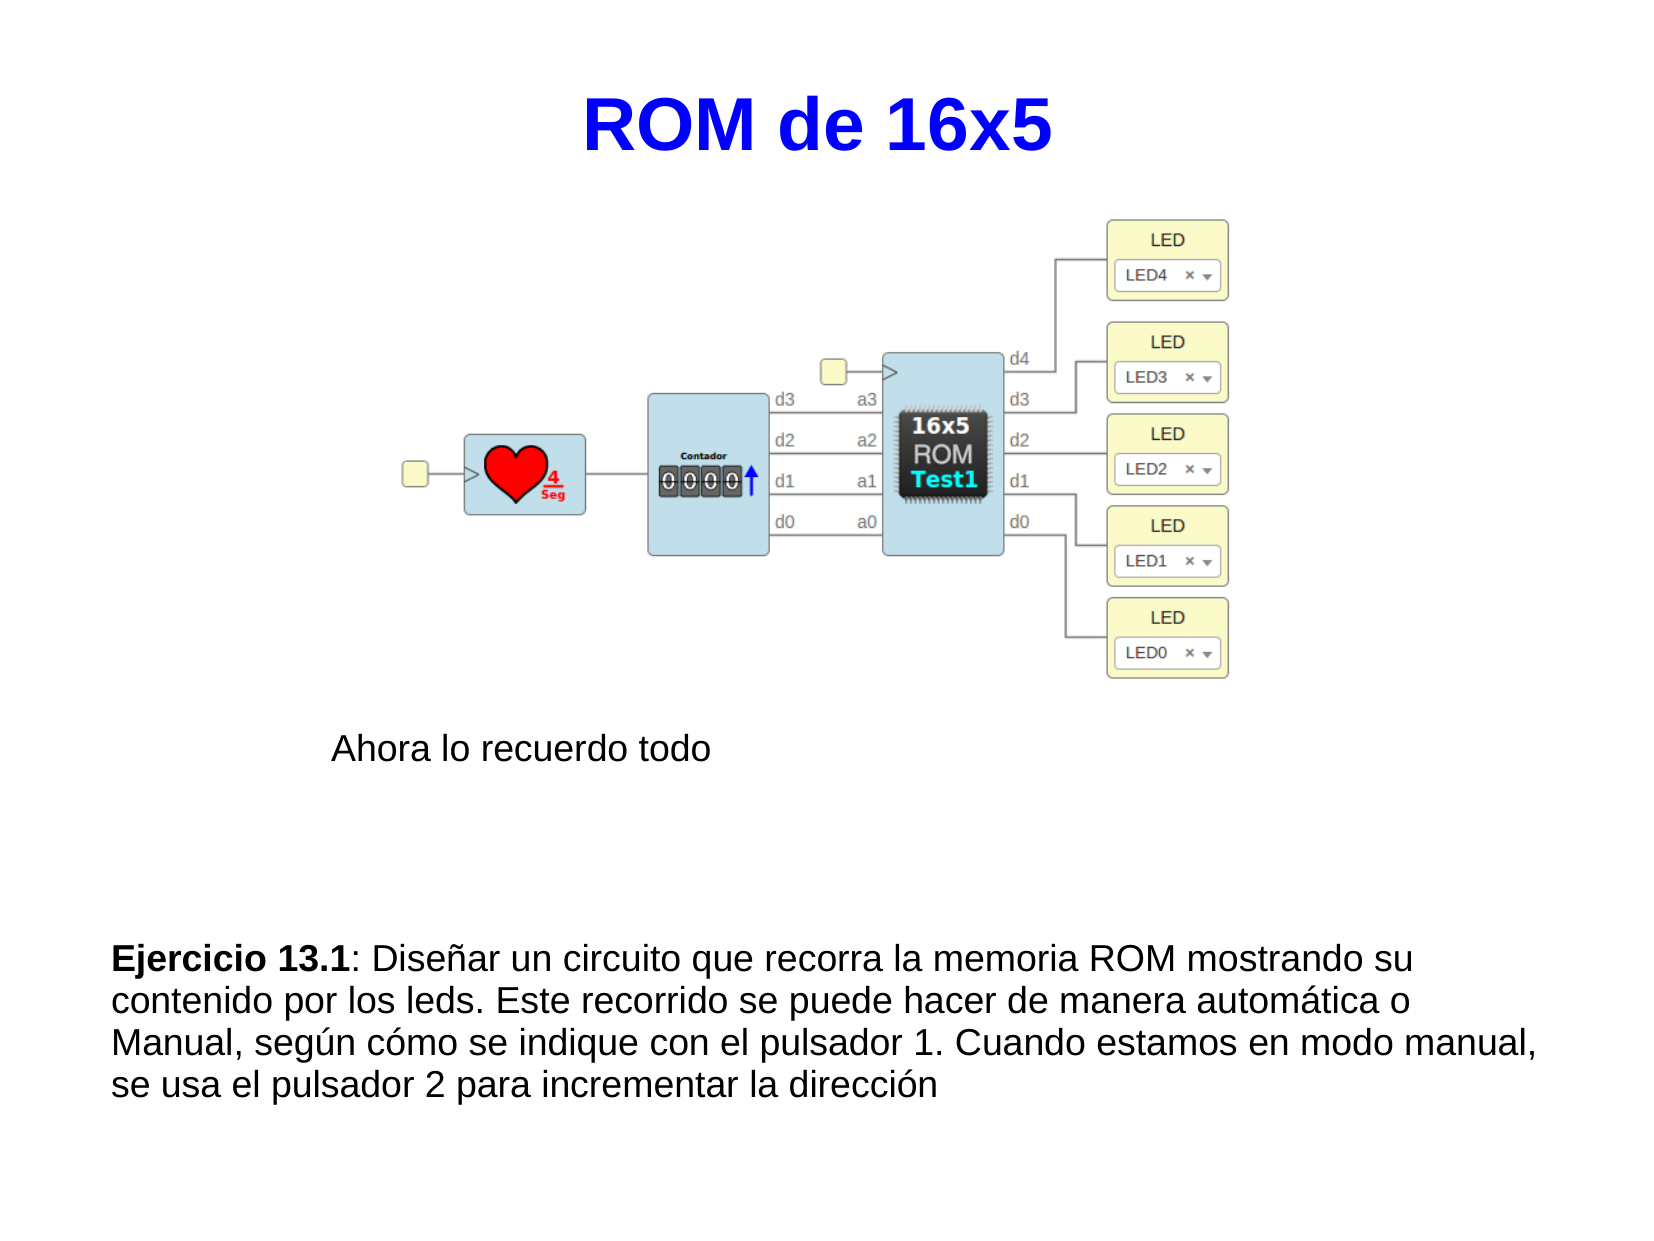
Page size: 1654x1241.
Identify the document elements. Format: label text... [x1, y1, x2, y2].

text_box Ahora lo recuerdo todo [316, 720, 727, 777]
text_box ROM de 16x5 [90, 75, 1546, 174]
picture [372, 194, 1261, 712]
text_box Ejercicio 13.1: Diseñar un circuito que recorra la memoria ROM mostrando su contenido por los leds. Este recorrido se puede hacer de manera automática o Manual, según cómo se indique con el pulsador 1. Cuando estamos en modo manual, se usa el pulsador 2 para incrementar la dirección [96, 930, 1553, 1113]
